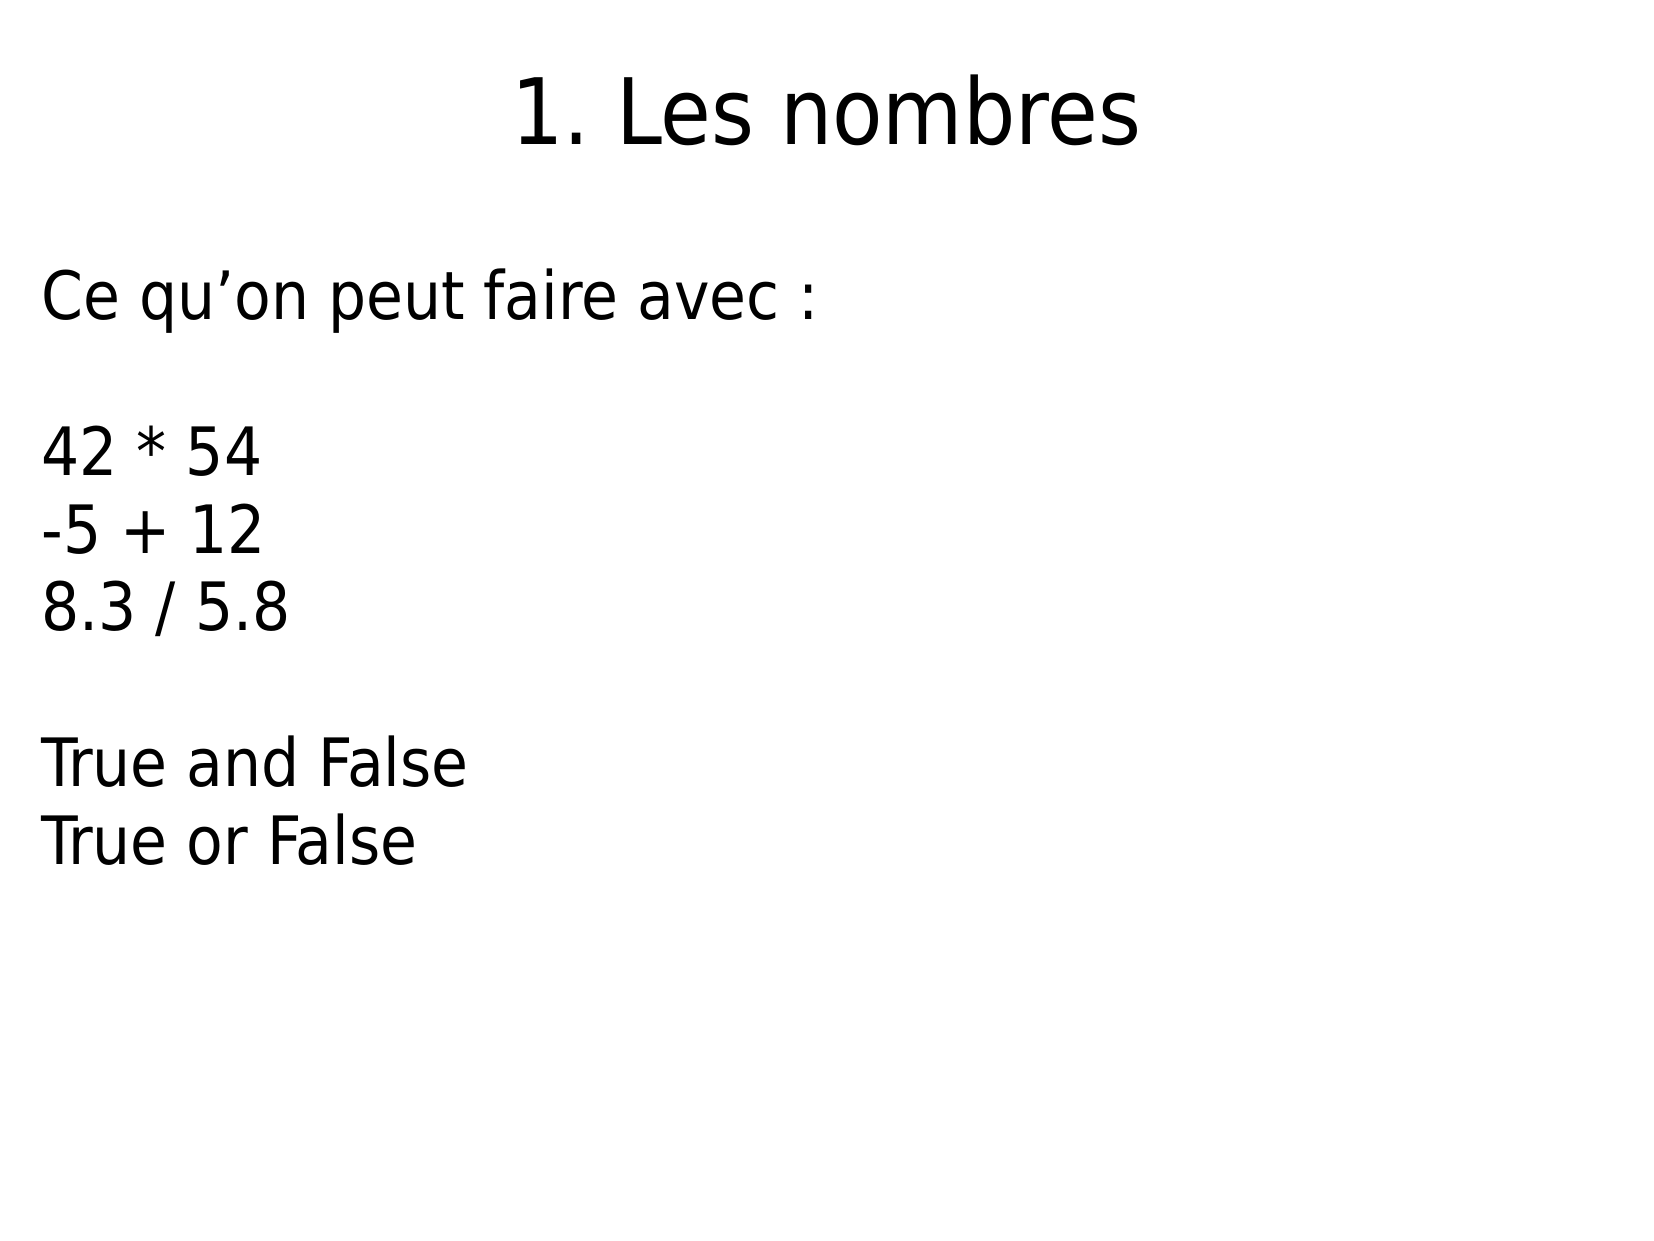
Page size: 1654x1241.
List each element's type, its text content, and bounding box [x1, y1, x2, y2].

title Ce qu’on peut faire avec : 42 * 54 -5 + 12 8.3 / 5.8 True and False True or False [41, 257, 1613, 1096]
title 1. Les nombres [41, 12, 1613, 214]
